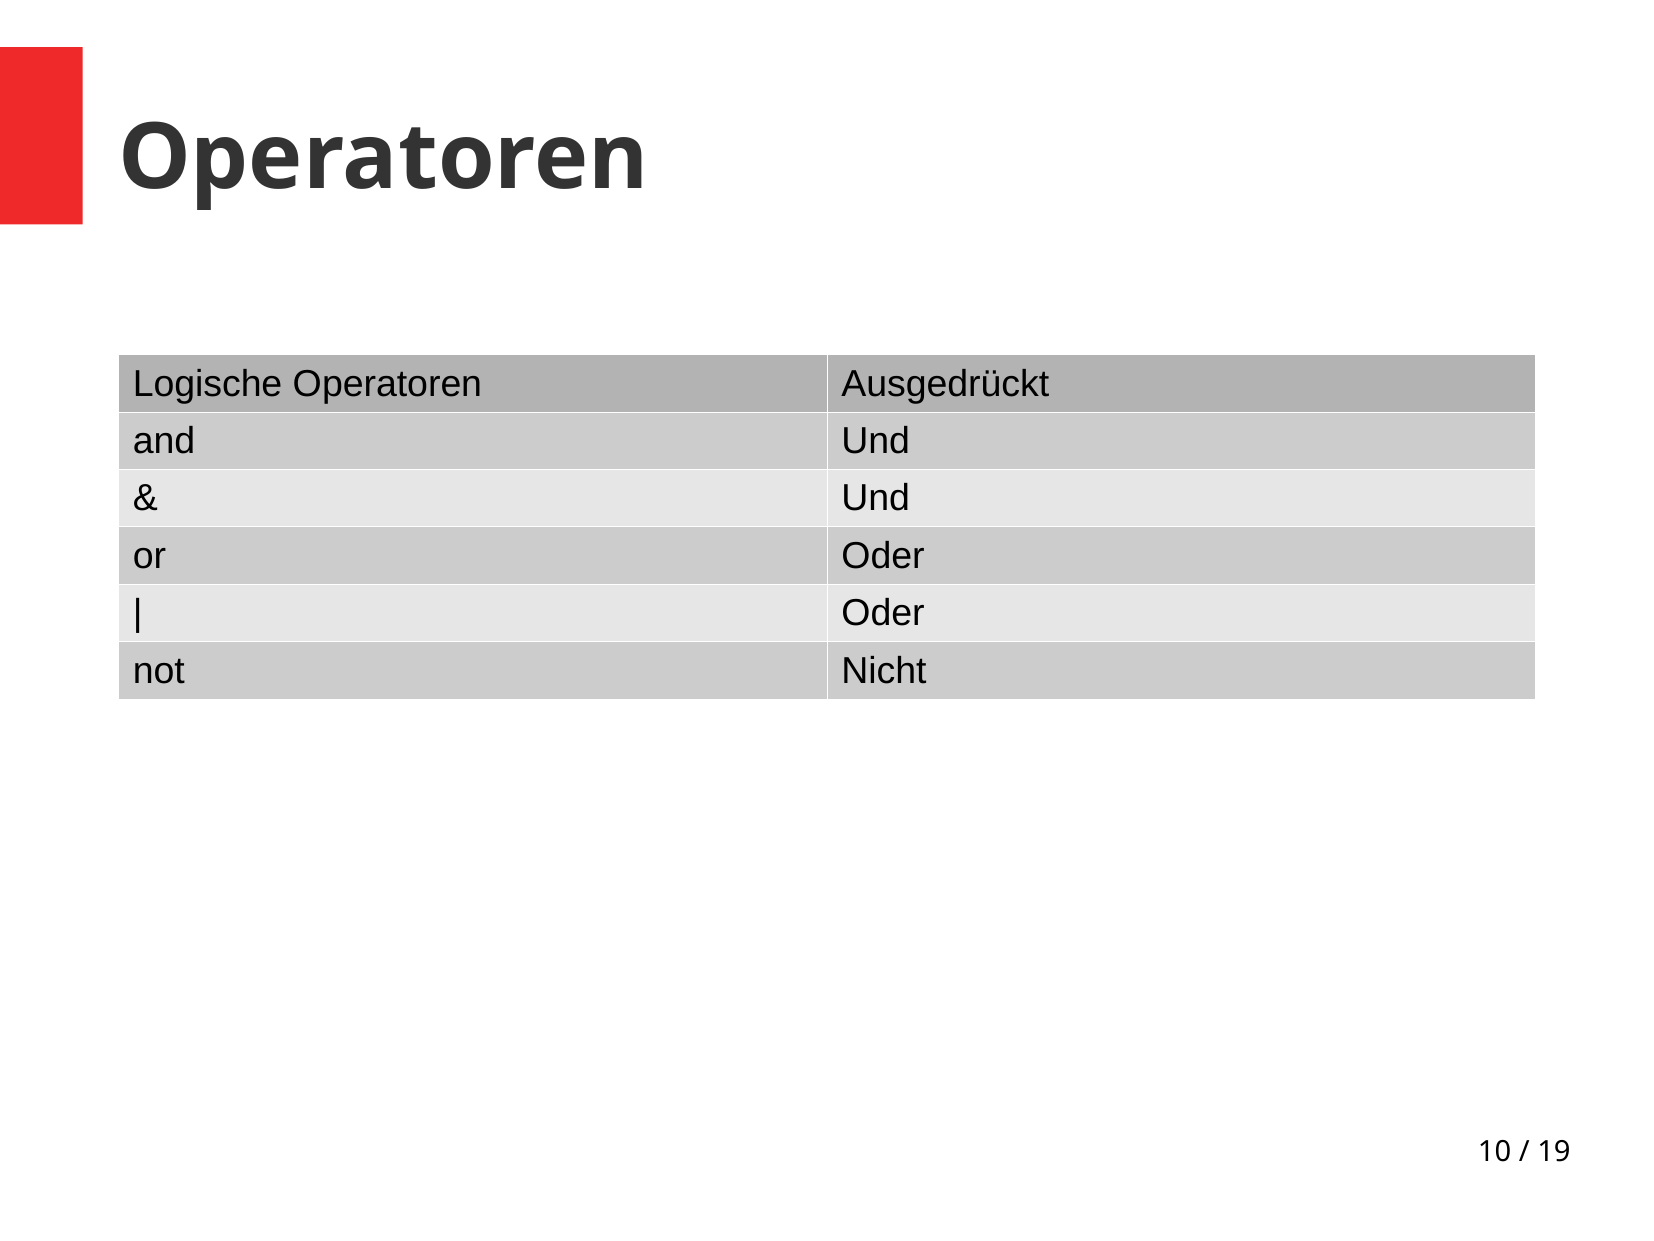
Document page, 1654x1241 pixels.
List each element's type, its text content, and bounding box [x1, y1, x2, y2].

table_cell & [119, 470, 827, 526]
table_cell Und [828, 413, 1535, 469]
table_cell or [119, 527, 827, 584]
table_header Logische Operatoren [119, 355, 827, 412]
table_cell Oder [828, 585, 1535, 641]
table_cell and [119, 413, 827, 469]
title Operatoren [118, 49, 1571, 257]
table_cell Und [828, 470, 1535, 526]
table_cell Oder [828, 527, 1535, 584]
table_header Ausgedrückt [828, 355, 1535, 412]
table_cell not [119, 642, 827, 699]
table_cell Nicht [828, 642, 1535, 699]
table_cell | [119, 585, 827, 641]
